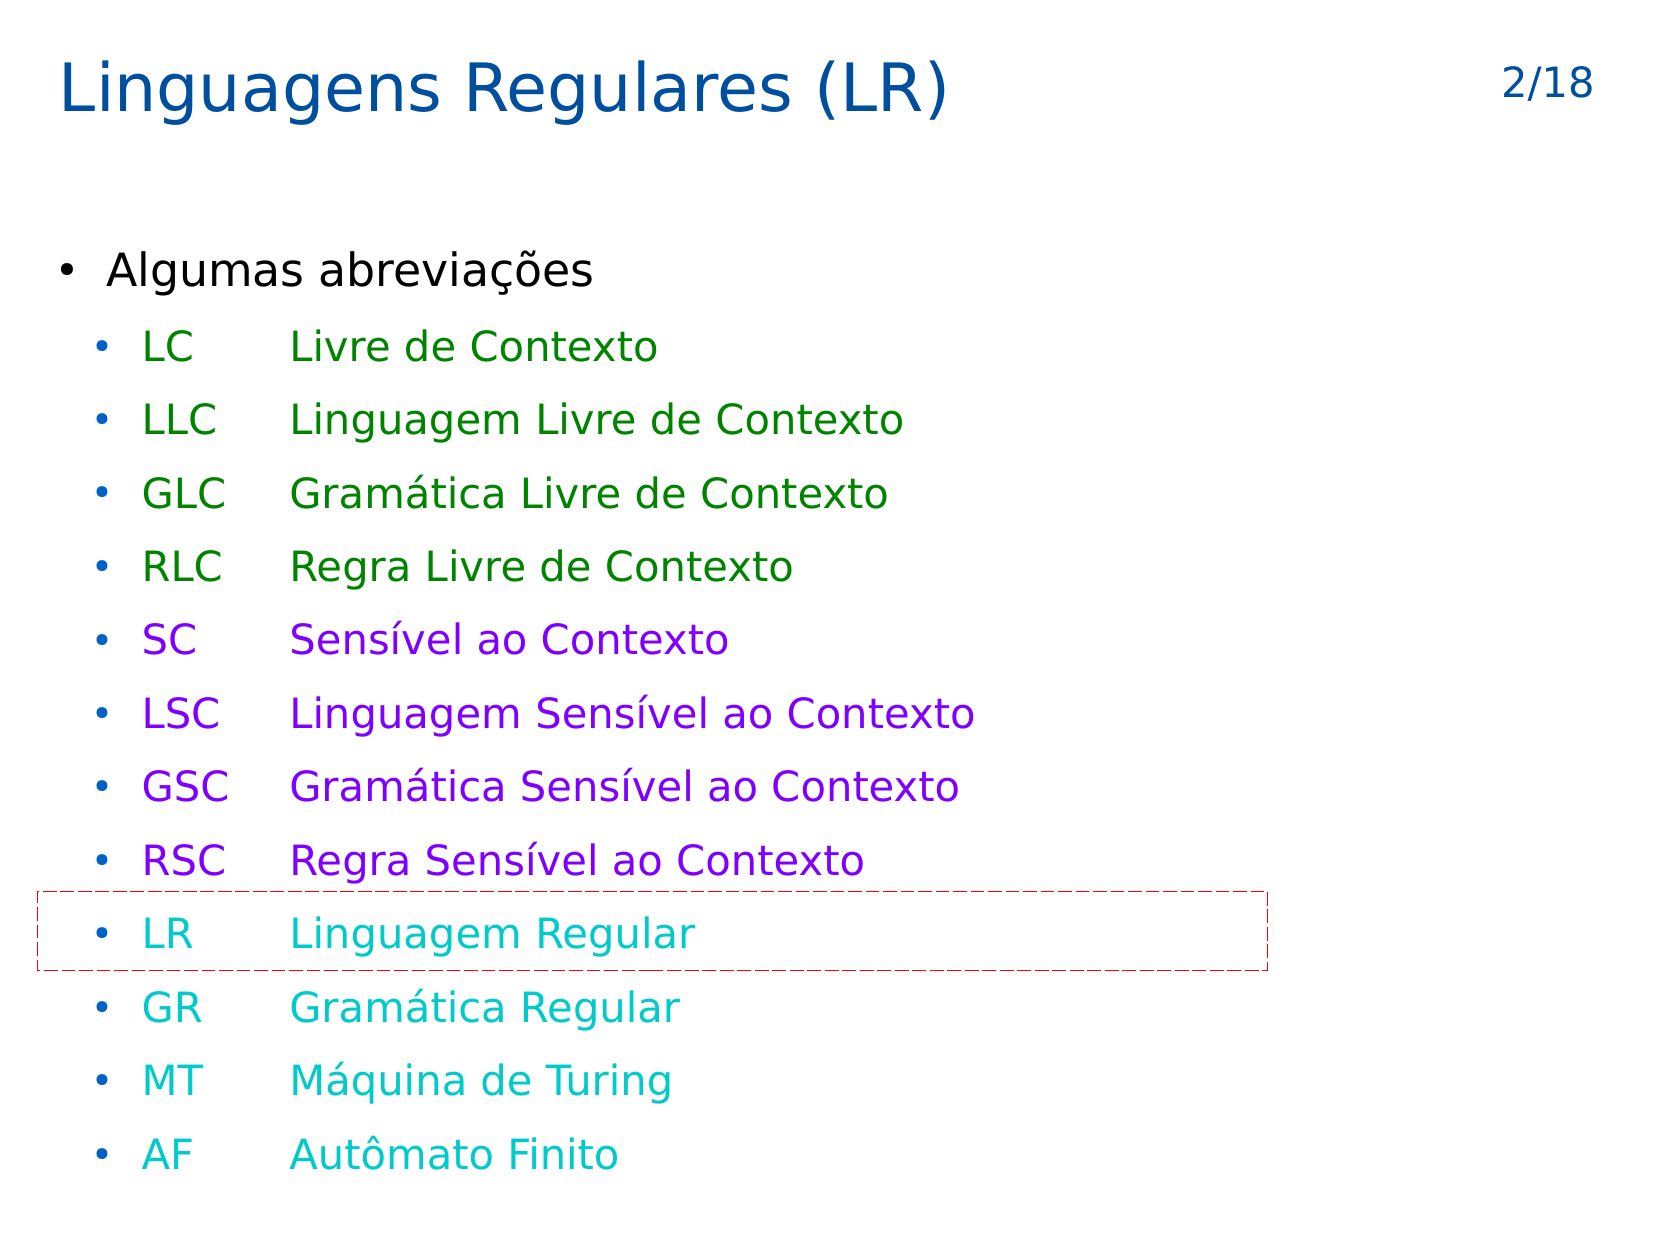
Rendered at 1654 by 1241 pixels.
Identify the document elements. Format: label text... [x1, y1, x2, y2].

title Linguagens Regulares (LR) [59, 29, 1625, 148]
list Algumas abreviações LC Livre de Contexto LLC Linguagem Livre de Contexto GLC Gramática Livre de Contexto RLC Regra Livre de Contexto SC Sensível ao Contexto LSC Linguagem Sensível ao Contexto GSC Gramática Sensível ao Contexto RSC Regra Sensível ao Contexto LR Linguagem Regular GR Gramática Regular MT Máquina de Turing AF Autômato Finito [59, 236, 1604, 1211]
